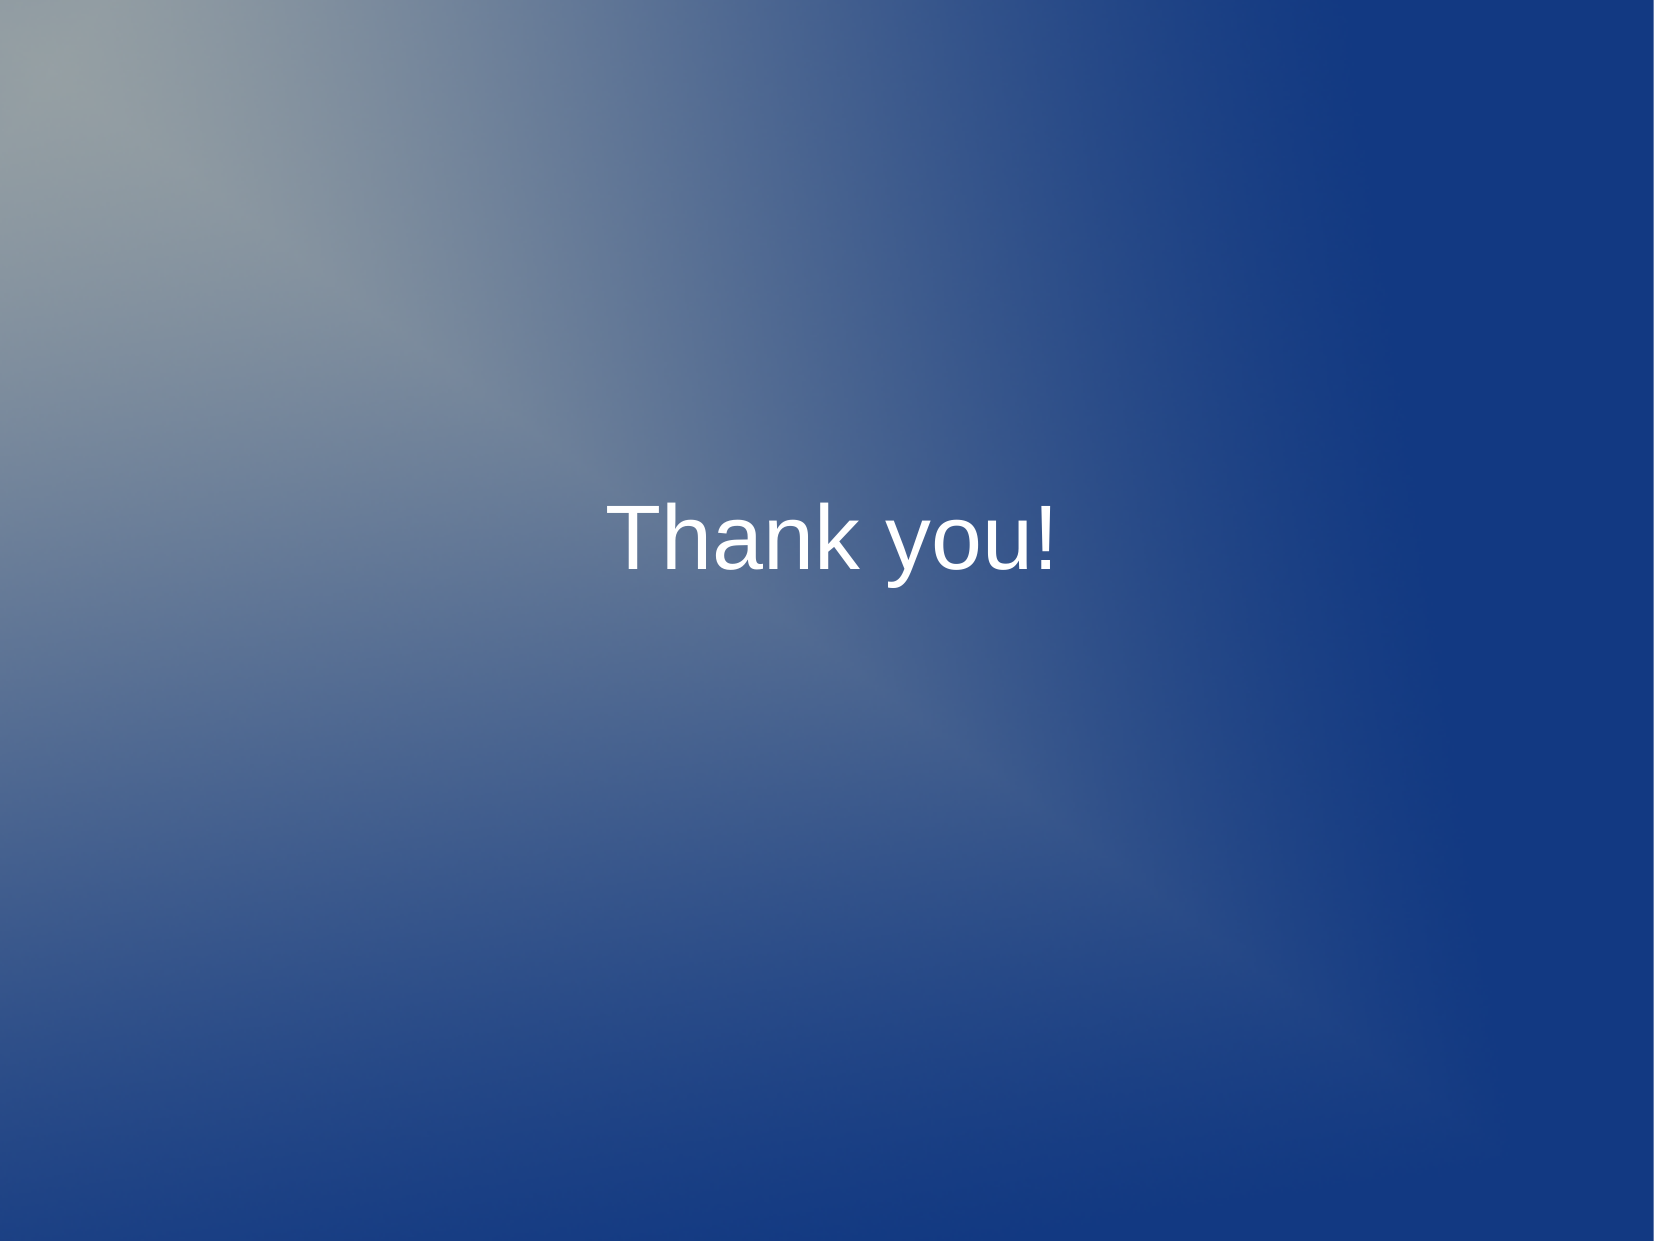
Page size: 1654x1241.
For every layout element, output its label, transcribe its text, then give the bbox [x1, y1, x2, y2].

picture [0, 0, 1654, 1241]
title Thank you! [88, 442, 1577, 633]
